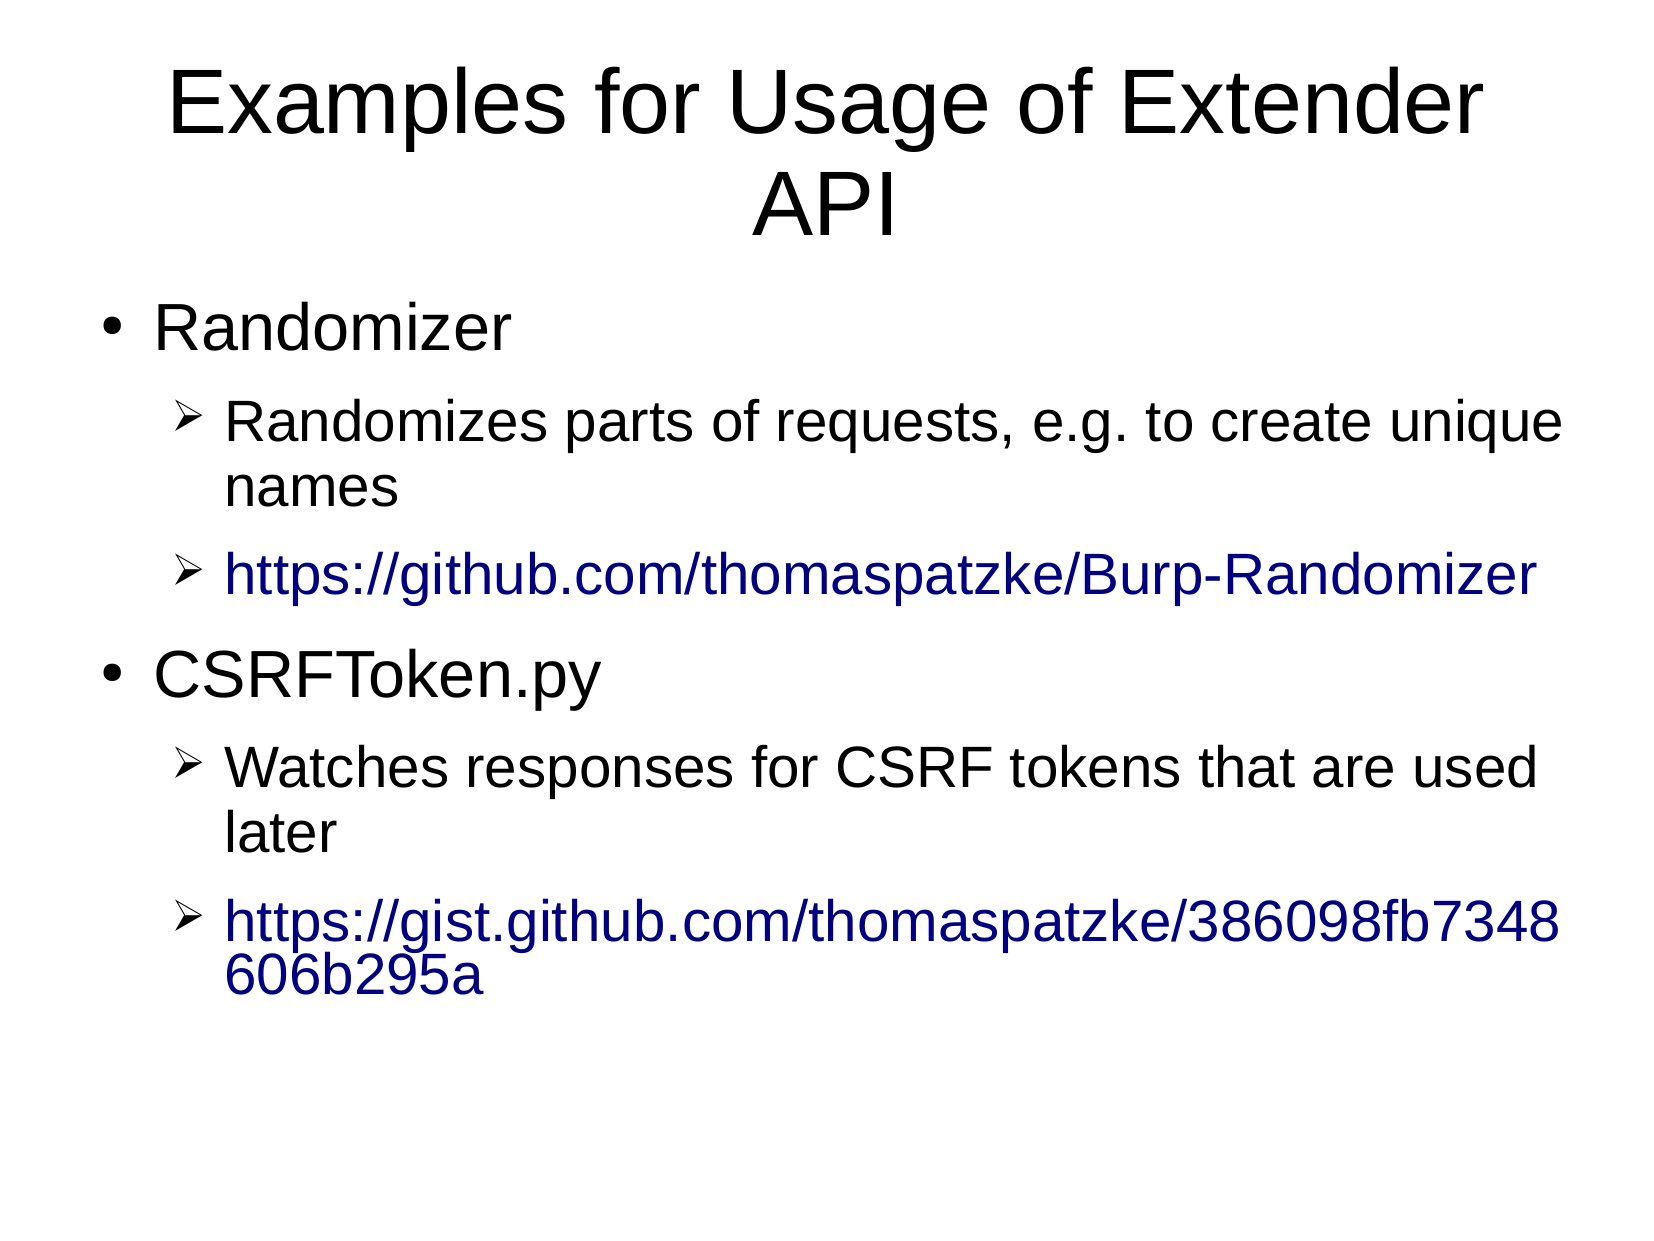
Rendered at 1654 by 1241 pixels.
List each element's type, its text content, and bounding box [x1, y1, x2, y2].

title Examples for Usage of Extender API [82, 49, 1571, 257]
list Randomizer Randomizes parts of requests, e.g. to create unique names https://github.com/thomaspatzke/Burp-Randomizer CSRFToken.py Watches responses for CSRF tokens that are used later https://gist.github.com/thomaspatzke/386098fb7348606b295a [82, 290, 1571, 1111]
